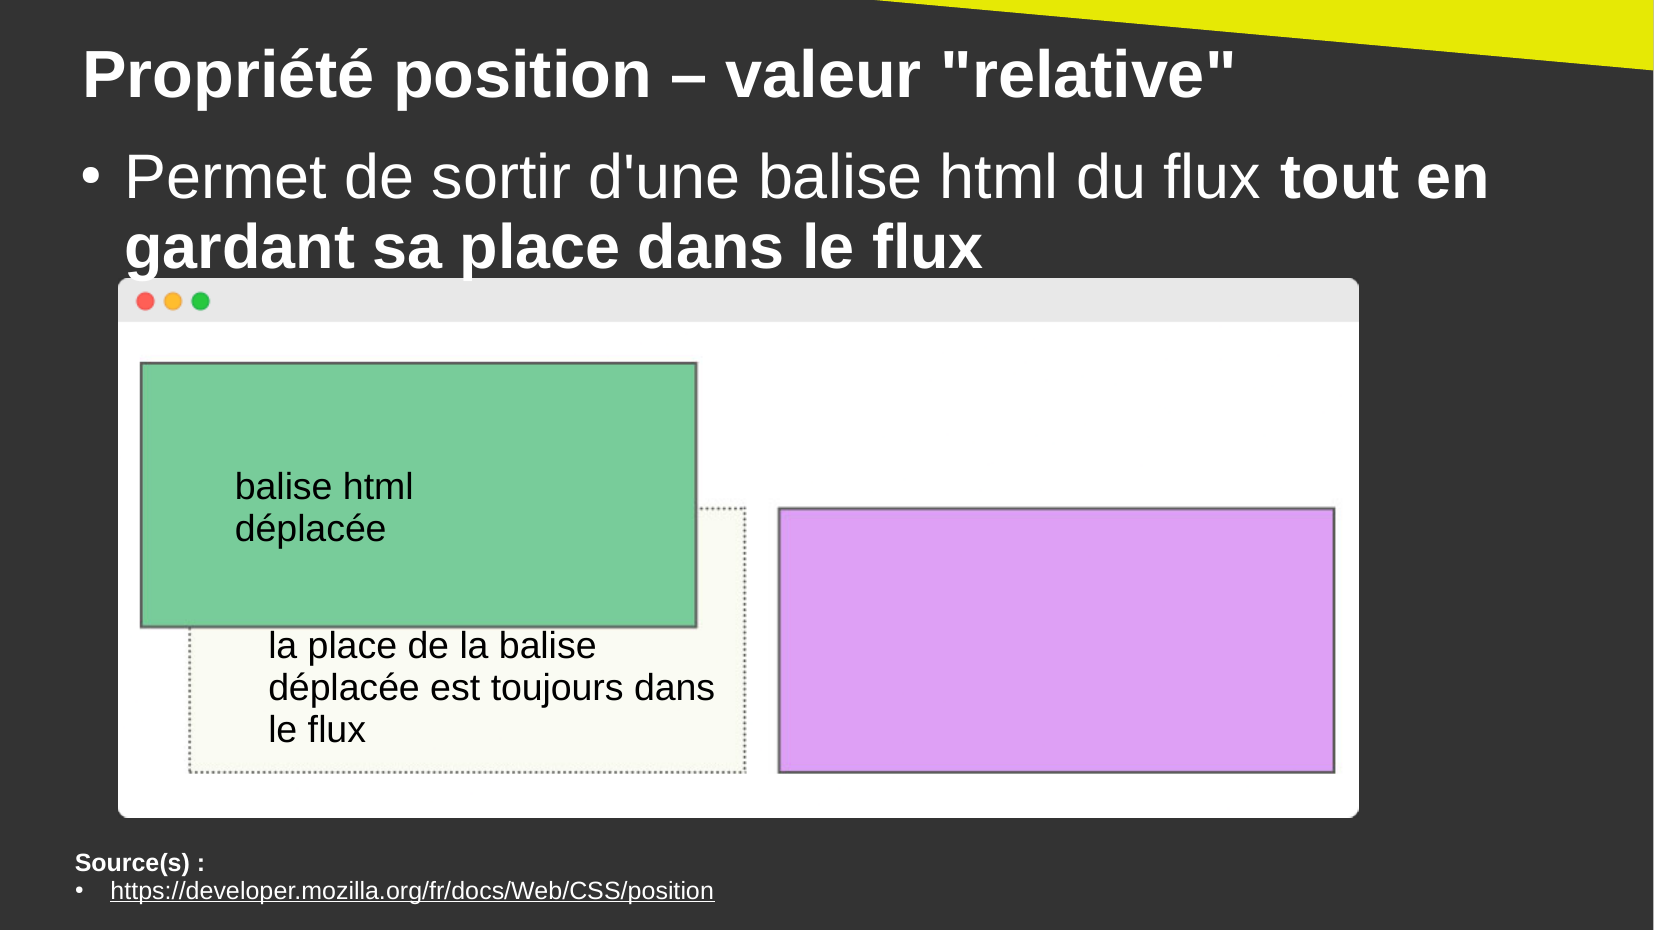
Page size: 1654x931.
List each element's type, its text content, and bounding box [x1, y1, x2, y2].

title Propriété position – valeur "relative" [82, 37, 1571, 114]
text_box la place de la balise déplacée est toujours dans le flux [253, 616, 765, 758]
list Permet de sortir d'une balise html du flux tout en gardant sa place dans le flux [64, 141, 1604, 284]
text_box [874, 0, 1654, 71]
text_box balise html déplacée [220, 457, 576, 557]
picture [118, 284, 1359, 818]
text_box Source(s) : https://developer.mozilla.org/fr/docs/Web/CSS/position [60, 841, 1546, 931]
